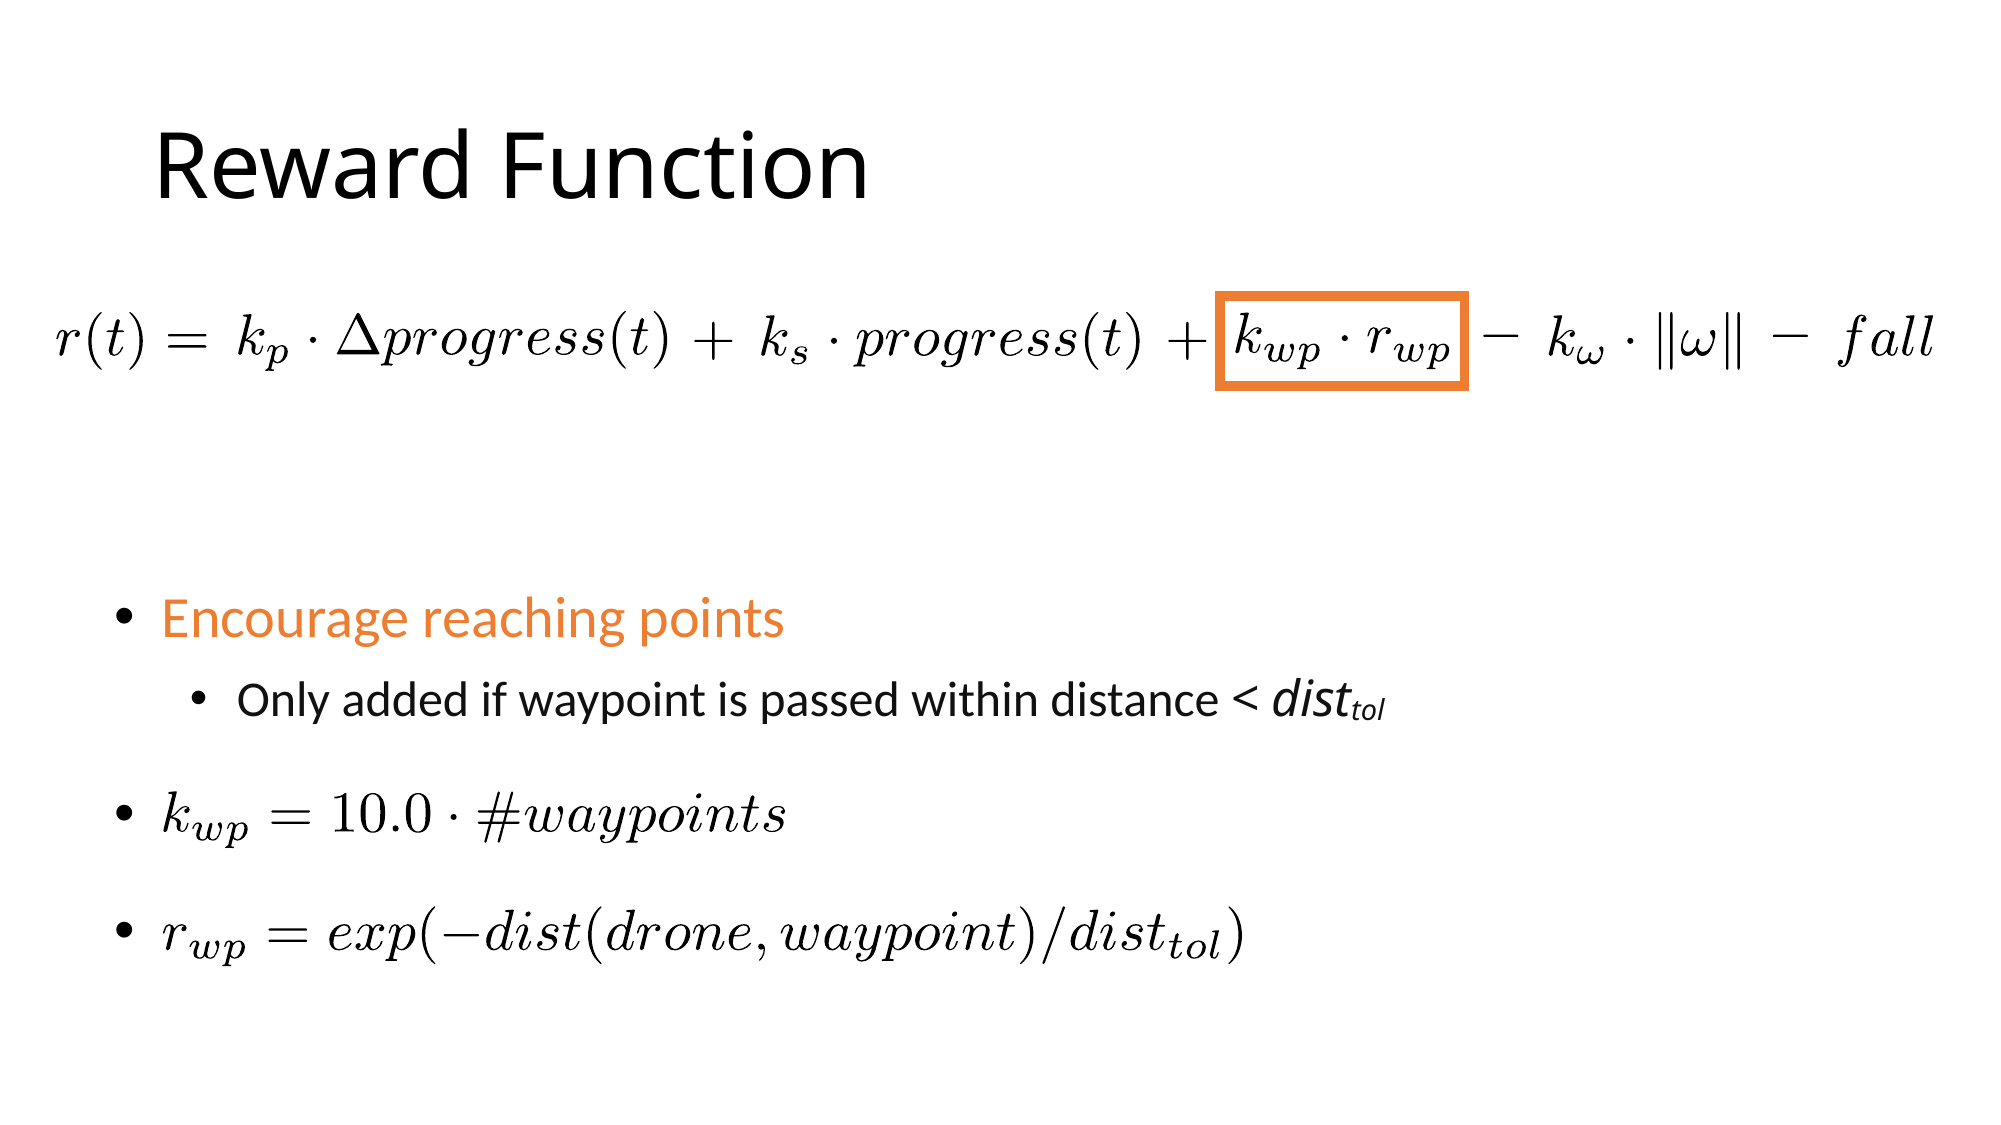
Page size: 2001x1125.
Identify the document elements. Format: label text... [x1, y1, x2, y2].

text_box [693, 321, 733, 361]
text_box [1481, 334, 1519, 348]
text_box [163, 791, 786, 849]
text_box [760, 311, 1140, 370]
text_box [1219, 295, 1465, 386]
text_box [237, 310, 668, 371]
text_box Encourage reaching points Only added if waypoint is passed within distance < disttol [99, 458, 1900, 1091]
text_box [1167, 321, 1207, 361]
text_box [1771, 334, 1809, 348]
title Reward Function [137, 59, 1863, 278]
text_box [1548, 311, 1740, 370]
text_box [162, 906, 1242, 967]
text_box [56, 311, 207, 370]
text_box [1837, 314, 1934, 368]
